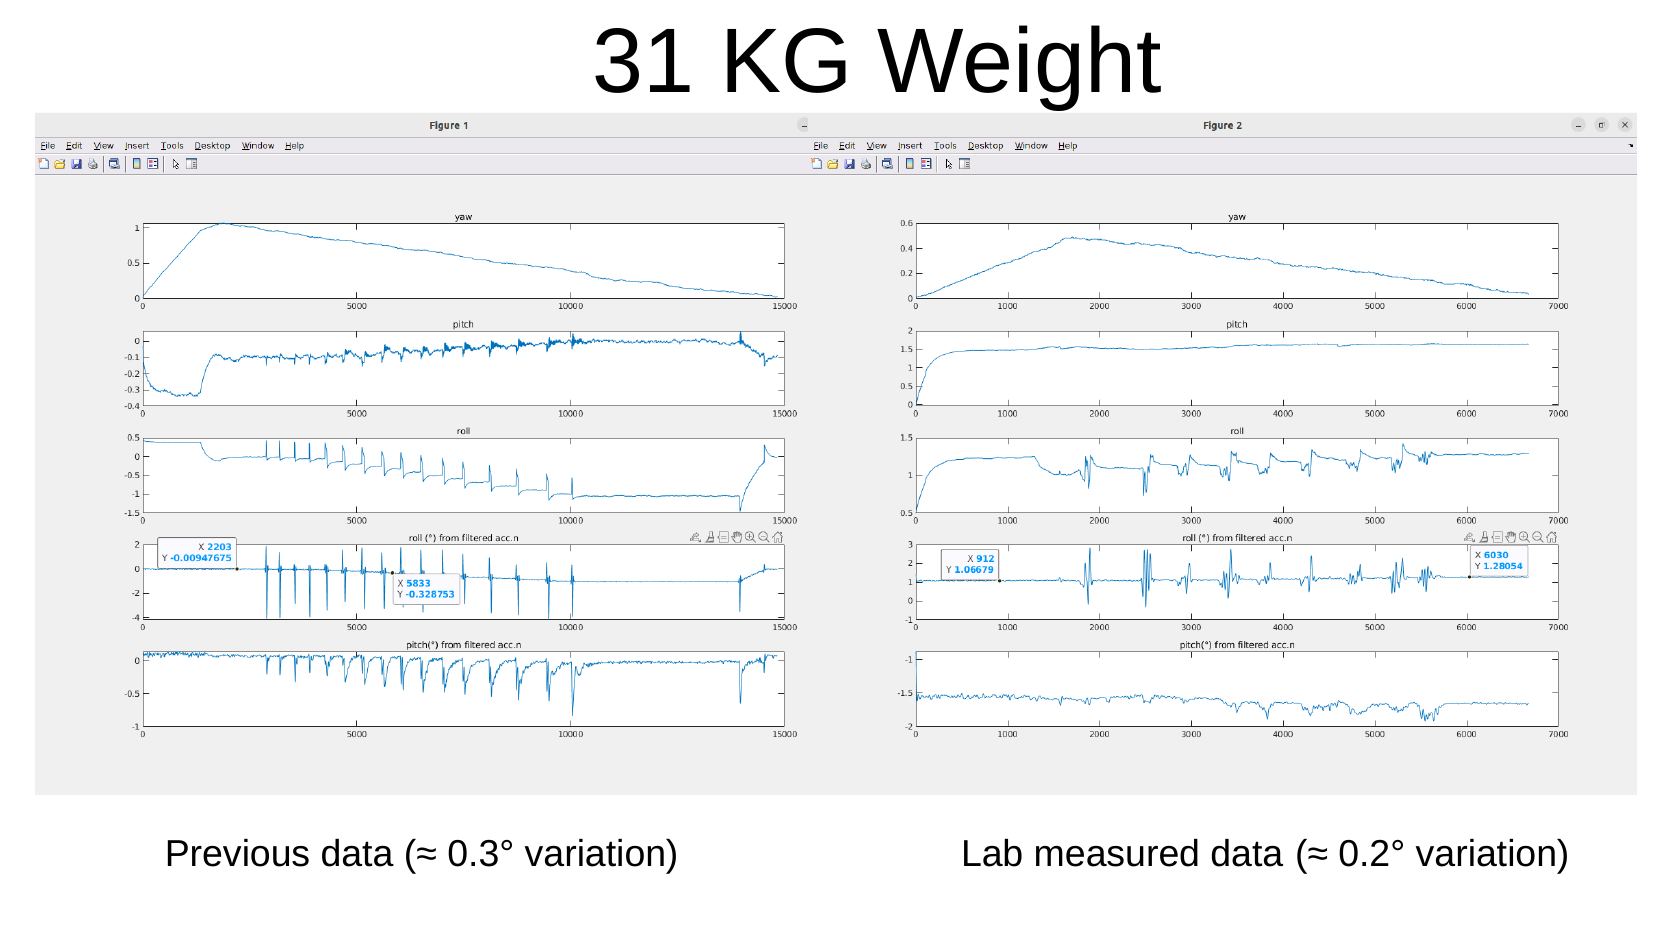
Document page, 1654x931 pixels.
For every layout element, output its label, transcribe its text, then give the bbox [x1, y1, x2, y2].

text_box Previous data (≈ 0.3° variation) Lab measured data (≈ 0.2° variation) [150, 825, 1613, 882]
picture [35, 112, 1637, 795]
title 31 KG Weight [225, 9, 1530, 112]
